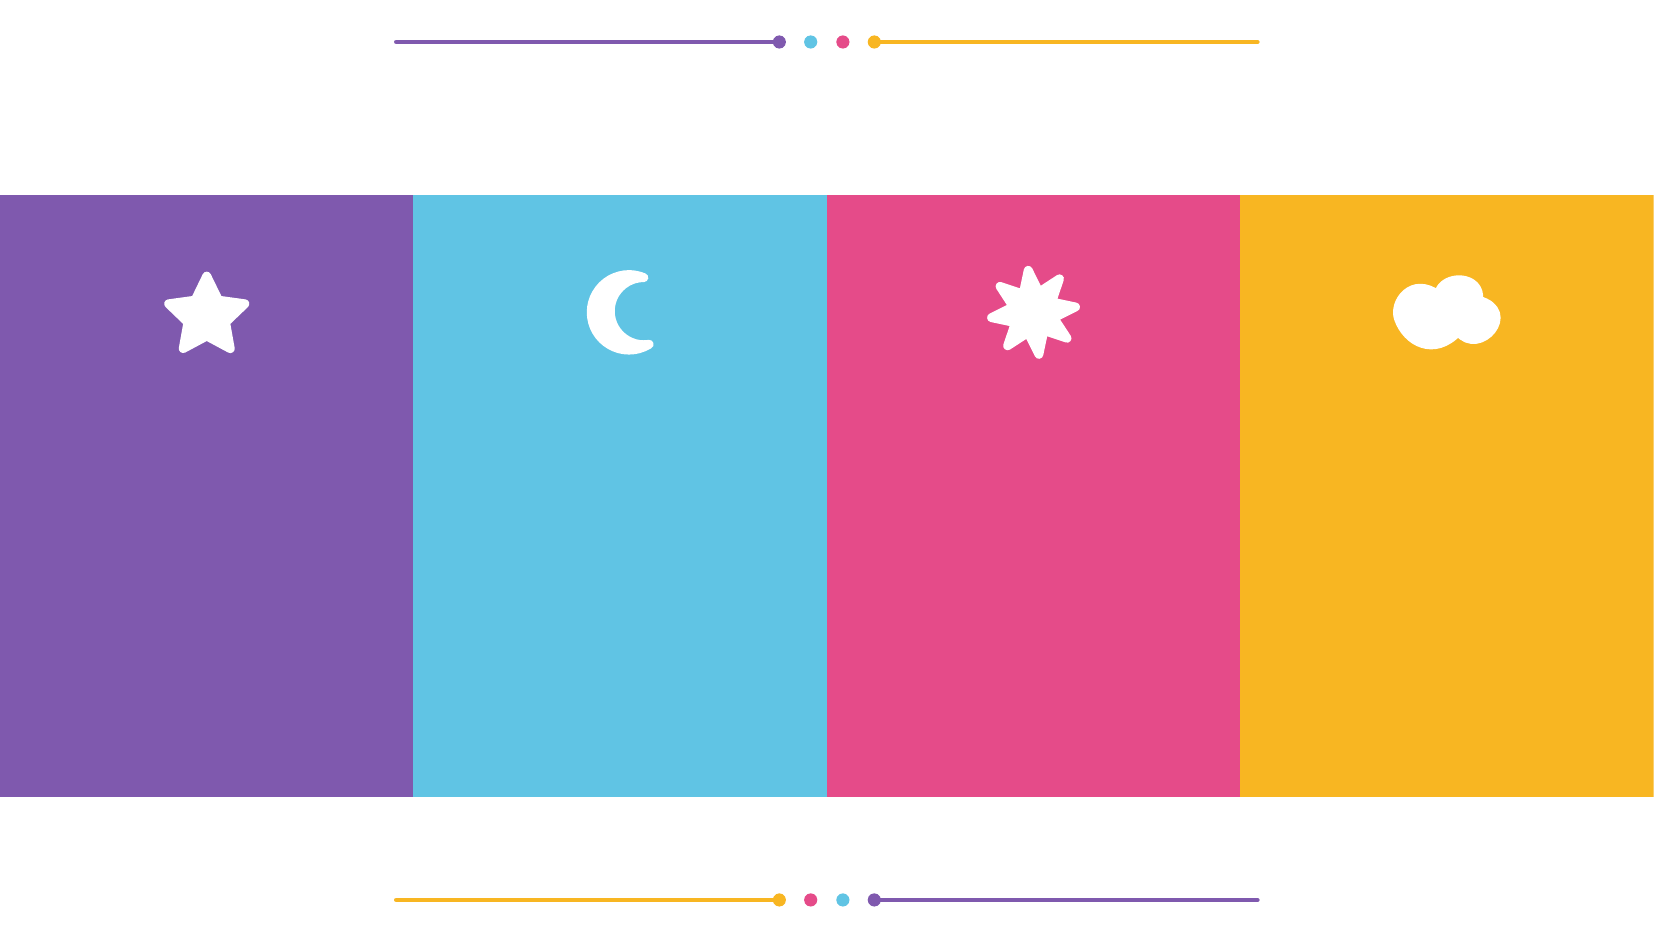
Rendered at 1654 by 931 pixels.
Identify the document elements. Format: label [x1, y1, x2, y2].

text_box [168, 276, 245, 349]
text_box [991, 270, 1076, 355]
text_box [1397, 279, 1497, 345]
text_box [591, 274, 650, 351]
